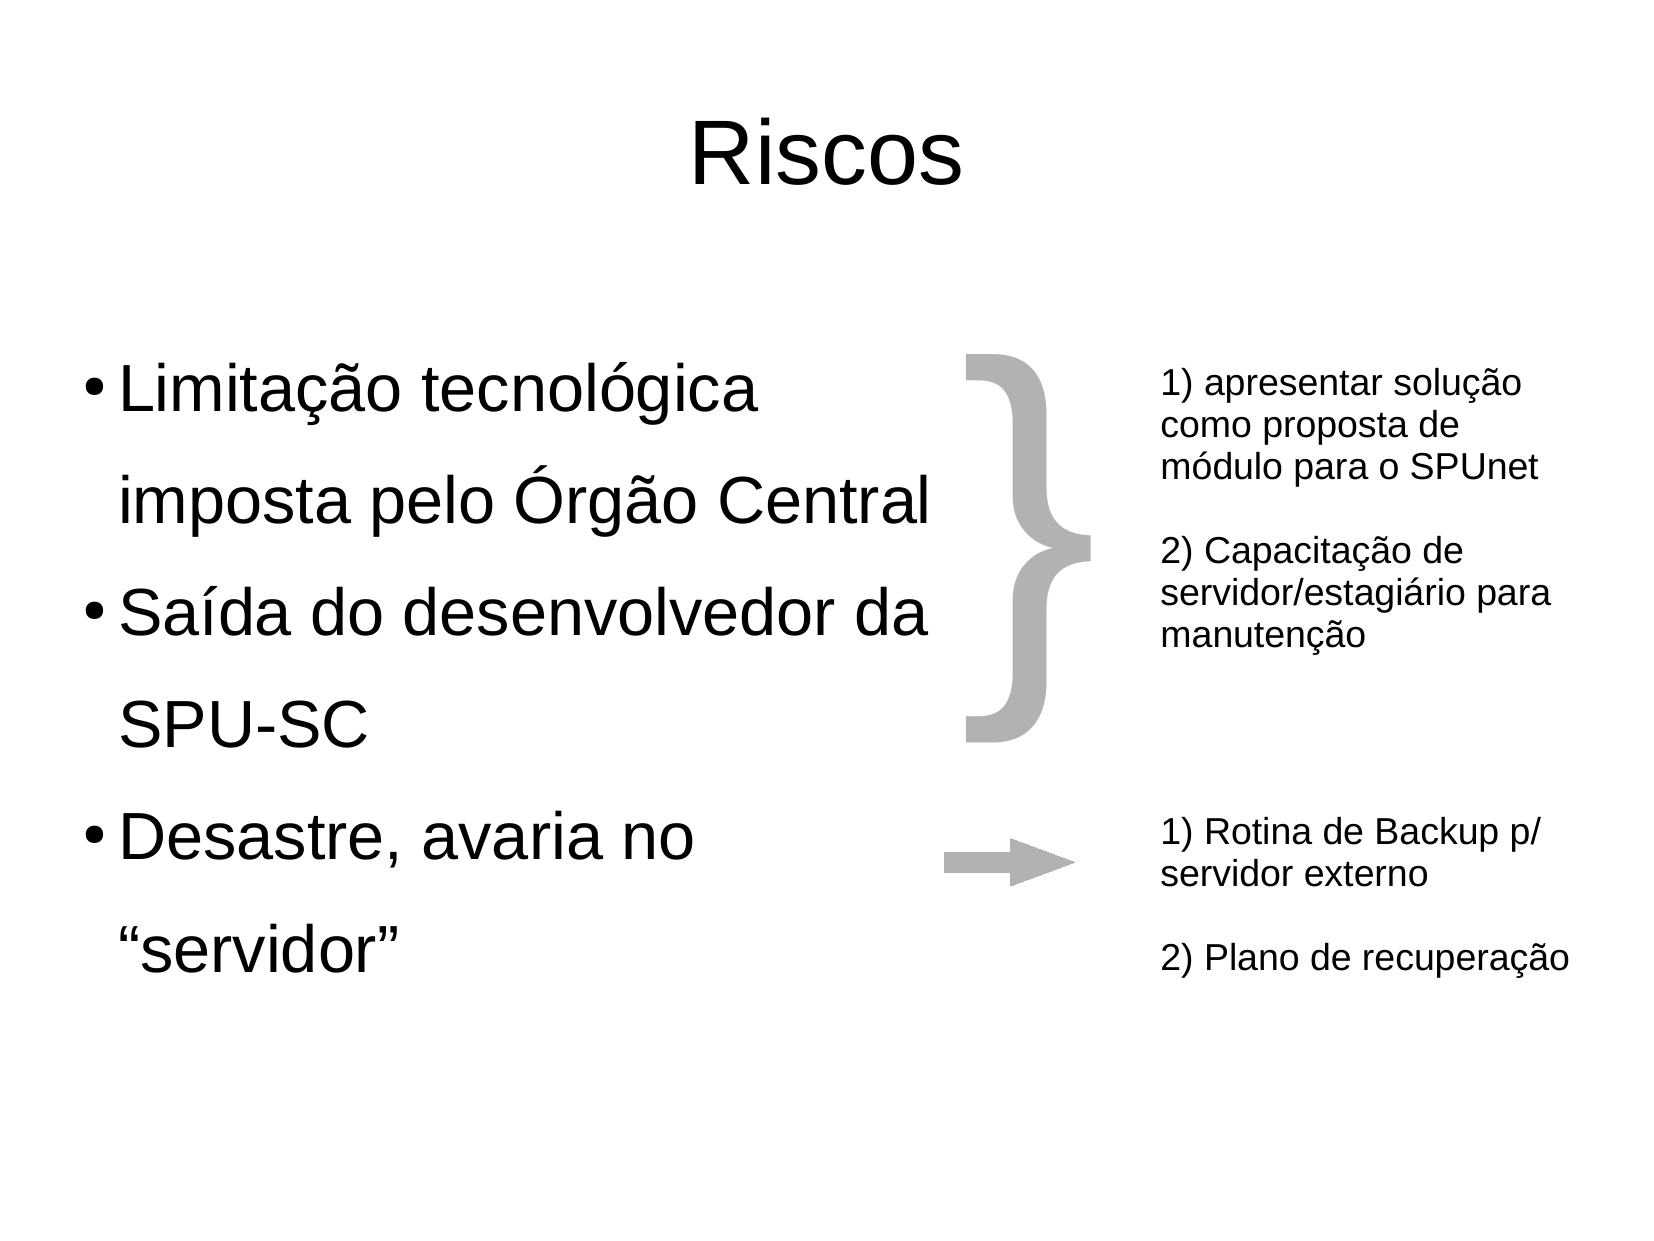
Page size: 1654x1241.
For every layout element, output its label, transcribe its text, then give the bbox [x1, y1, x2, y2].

text_box 1) Rotina de Backup p/ servidor externo 2) Plano de recuperação [1145, 803, 1607, 1029]
text_box [944, 838, 1075, 886]
subtitle Limitação tecnológica imposta pelo Órgão Central Saída do desenvolvedor da SPU-SC Desastre, avaria no “servidor” [82, 290, 957, 1010]
text_box } [944, 271, 1134, 752]
title Riscos [82, 49, 1571, 257]
text_box 1) apresentar solução como proposta de módulo para o SPUnet 2) Capacitação de servidor/estagiário para manutenção [1145, 354, 1607, 664]
